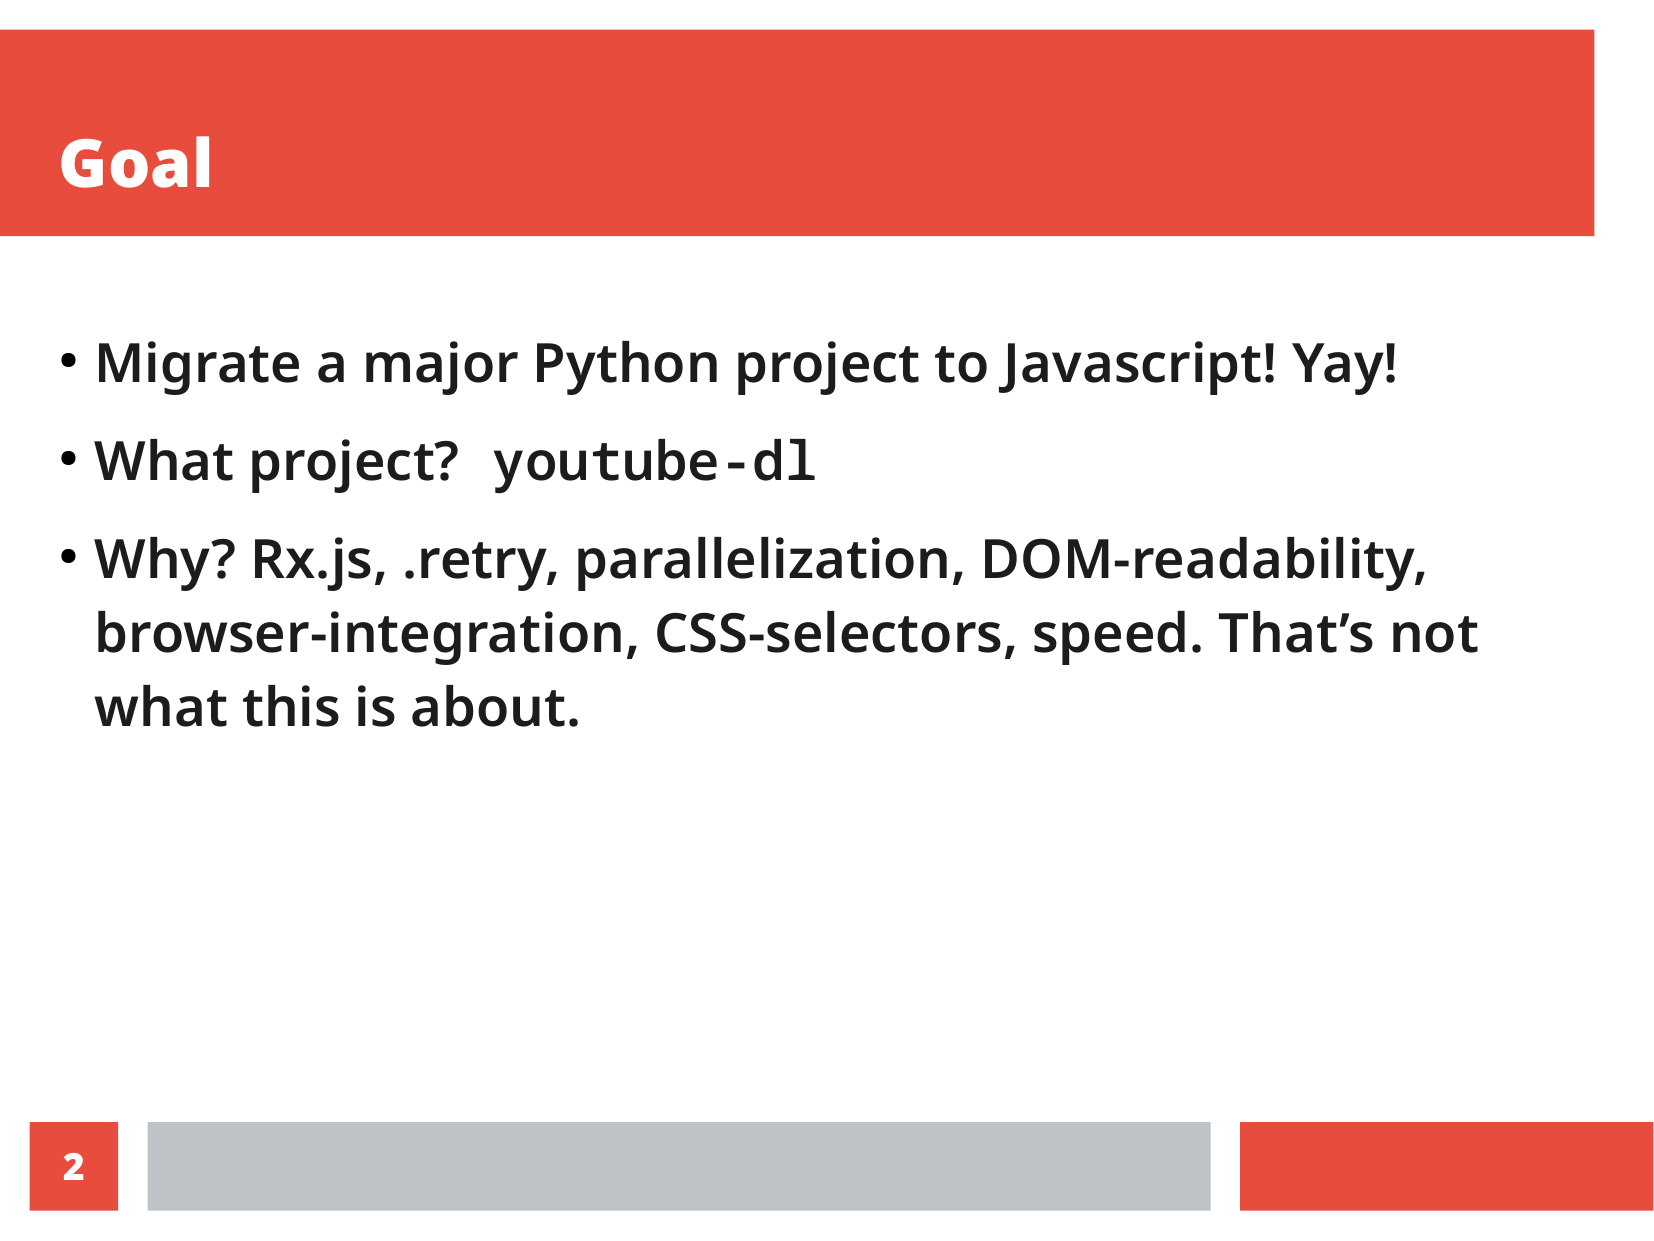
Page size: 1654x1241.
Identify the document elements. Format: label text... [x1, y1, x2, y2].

list Migrate a major Python project to Javascript! Yay! What project? youtube-dl Why? Rx.js, .retry, parallelization, DOM-readability, browser-integration, CSS-selectors, speed. That’s not what this is about. [59, 324, 1565, 1093]
title Goal [59, 59, 1595, 207]
